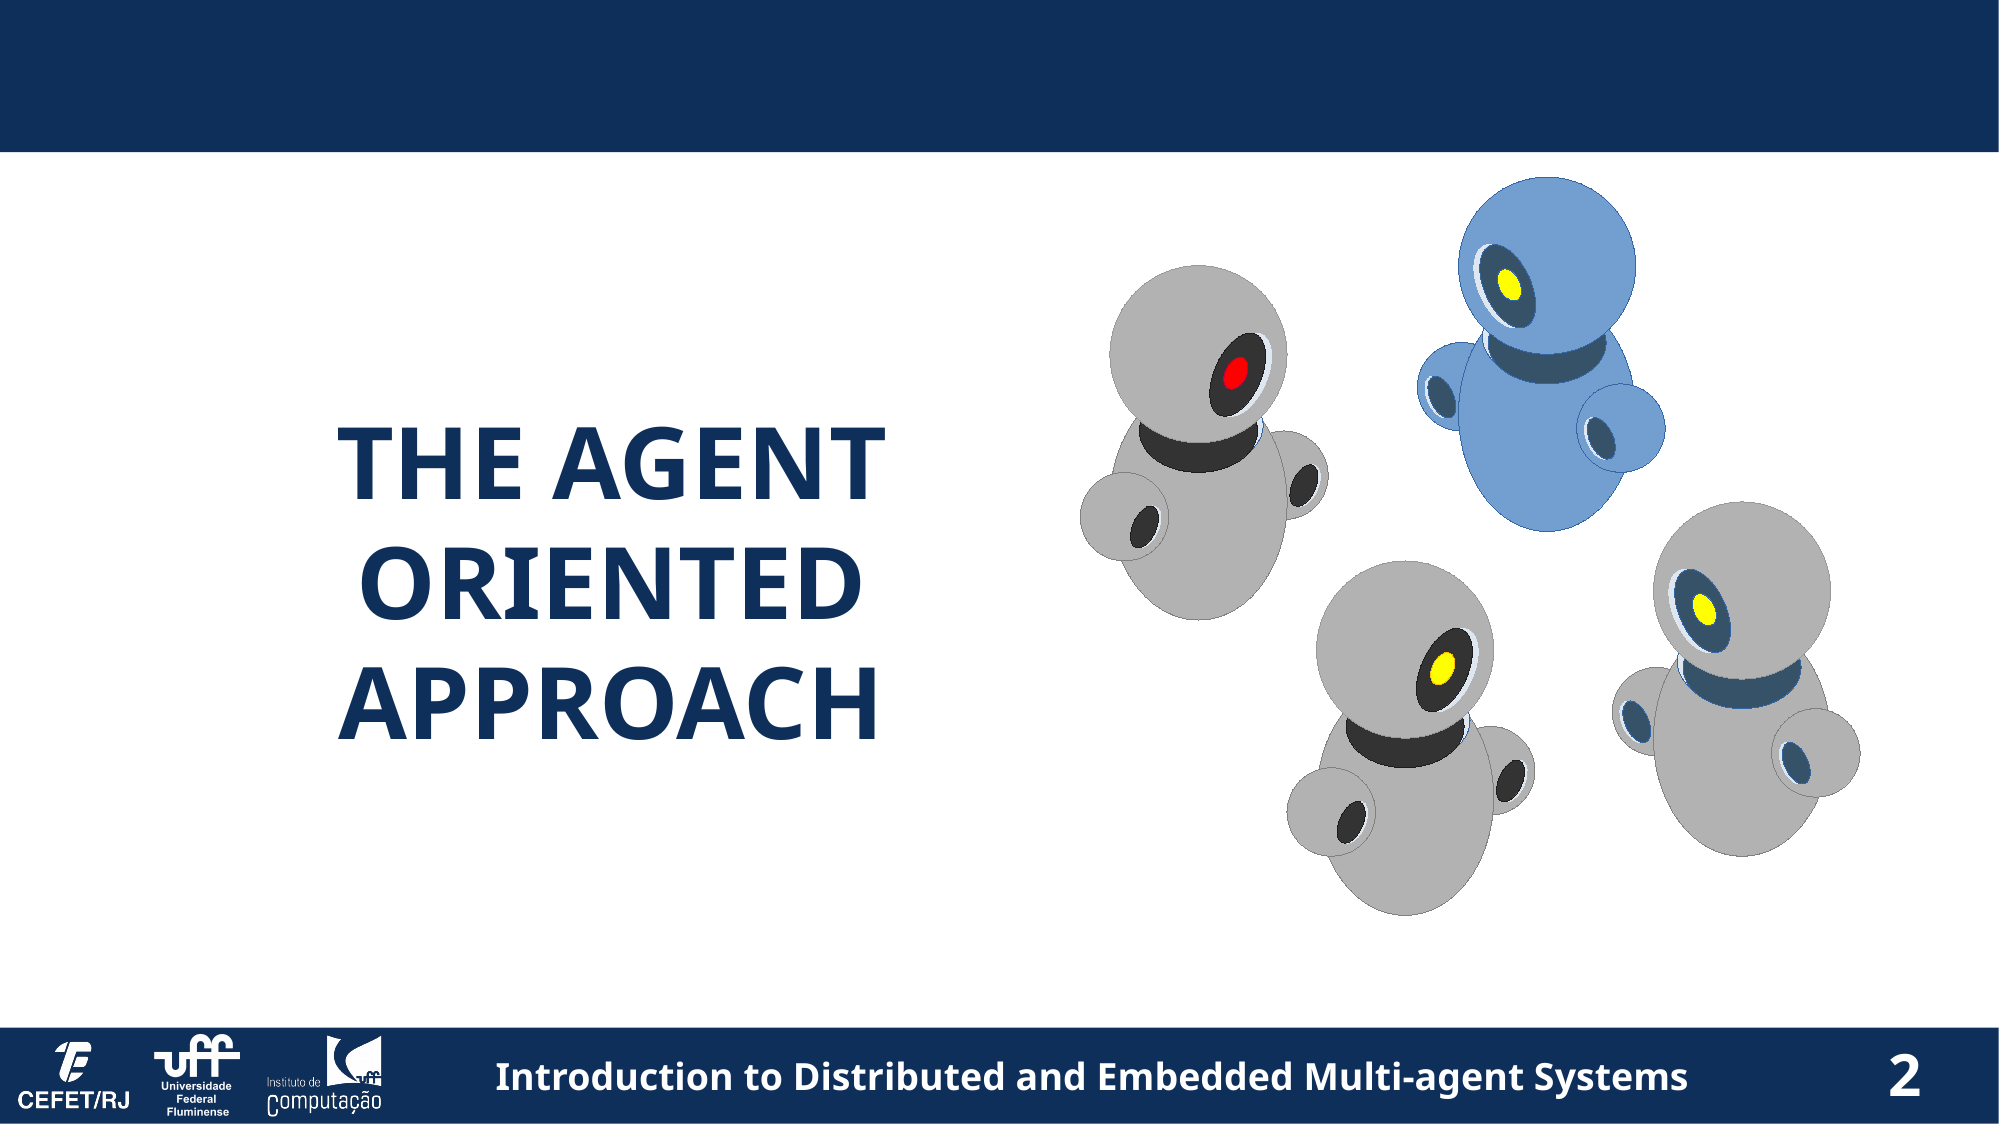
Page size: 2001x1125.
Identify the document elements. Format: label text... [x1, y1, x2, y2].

picture [265, 1033, 383, 1117]
text_box [1417, 177, 1666, 532]
text_box [1286, 560, 1535, 916]
text_box [1080, 265, 1329, 621]
picture [18, 1021, 129, 1125]
text_box [1612, 501, 1861, 857]
text_box THE AGENT ORIENTED APPROACH [137, 391, 1086, 767]
picture [153, 1033, 241, 1121]
